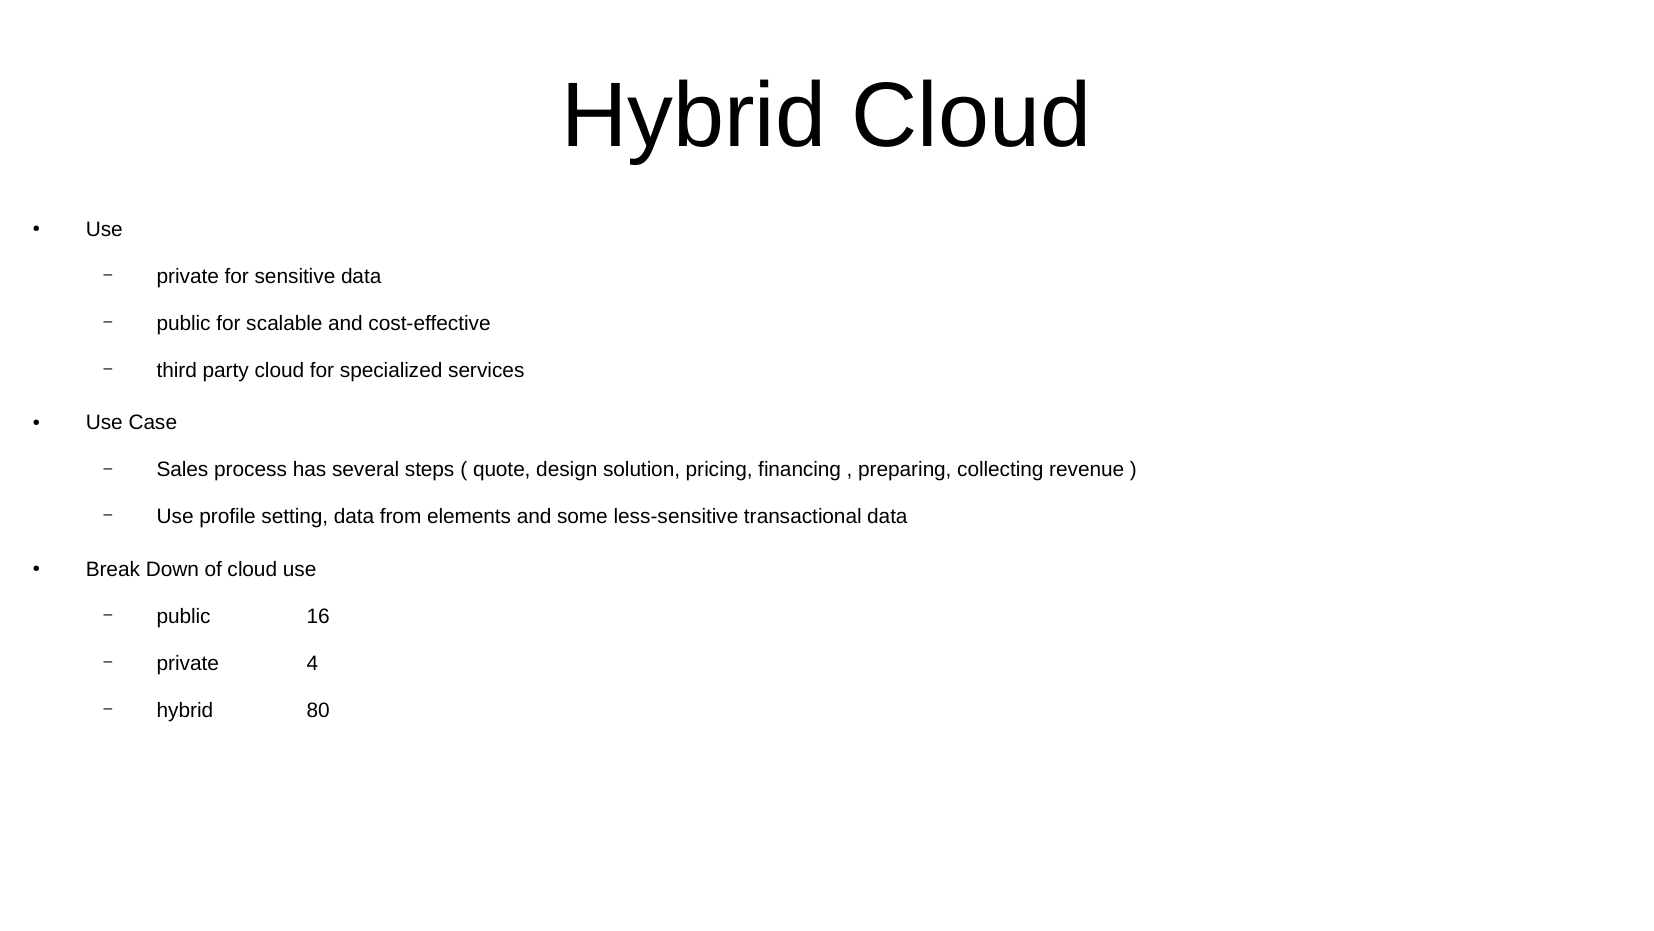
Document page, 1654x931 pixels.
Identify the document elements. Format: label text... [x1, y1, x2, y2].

list Use private for sensitive data public for scalable and cost-effective third party cloud for specialized services Use Case Sales process has several steps ( quote, design solution, pricing, financing , preparing, collecting revenue ) Use profile setting, data from elements and some less-sensitive transactional data Break Down of cloud use public 16 private 4 hybrid 80 [15, 217, 1571, 916]
title Hybrid Cloud [82, 37, 1571, 193]
